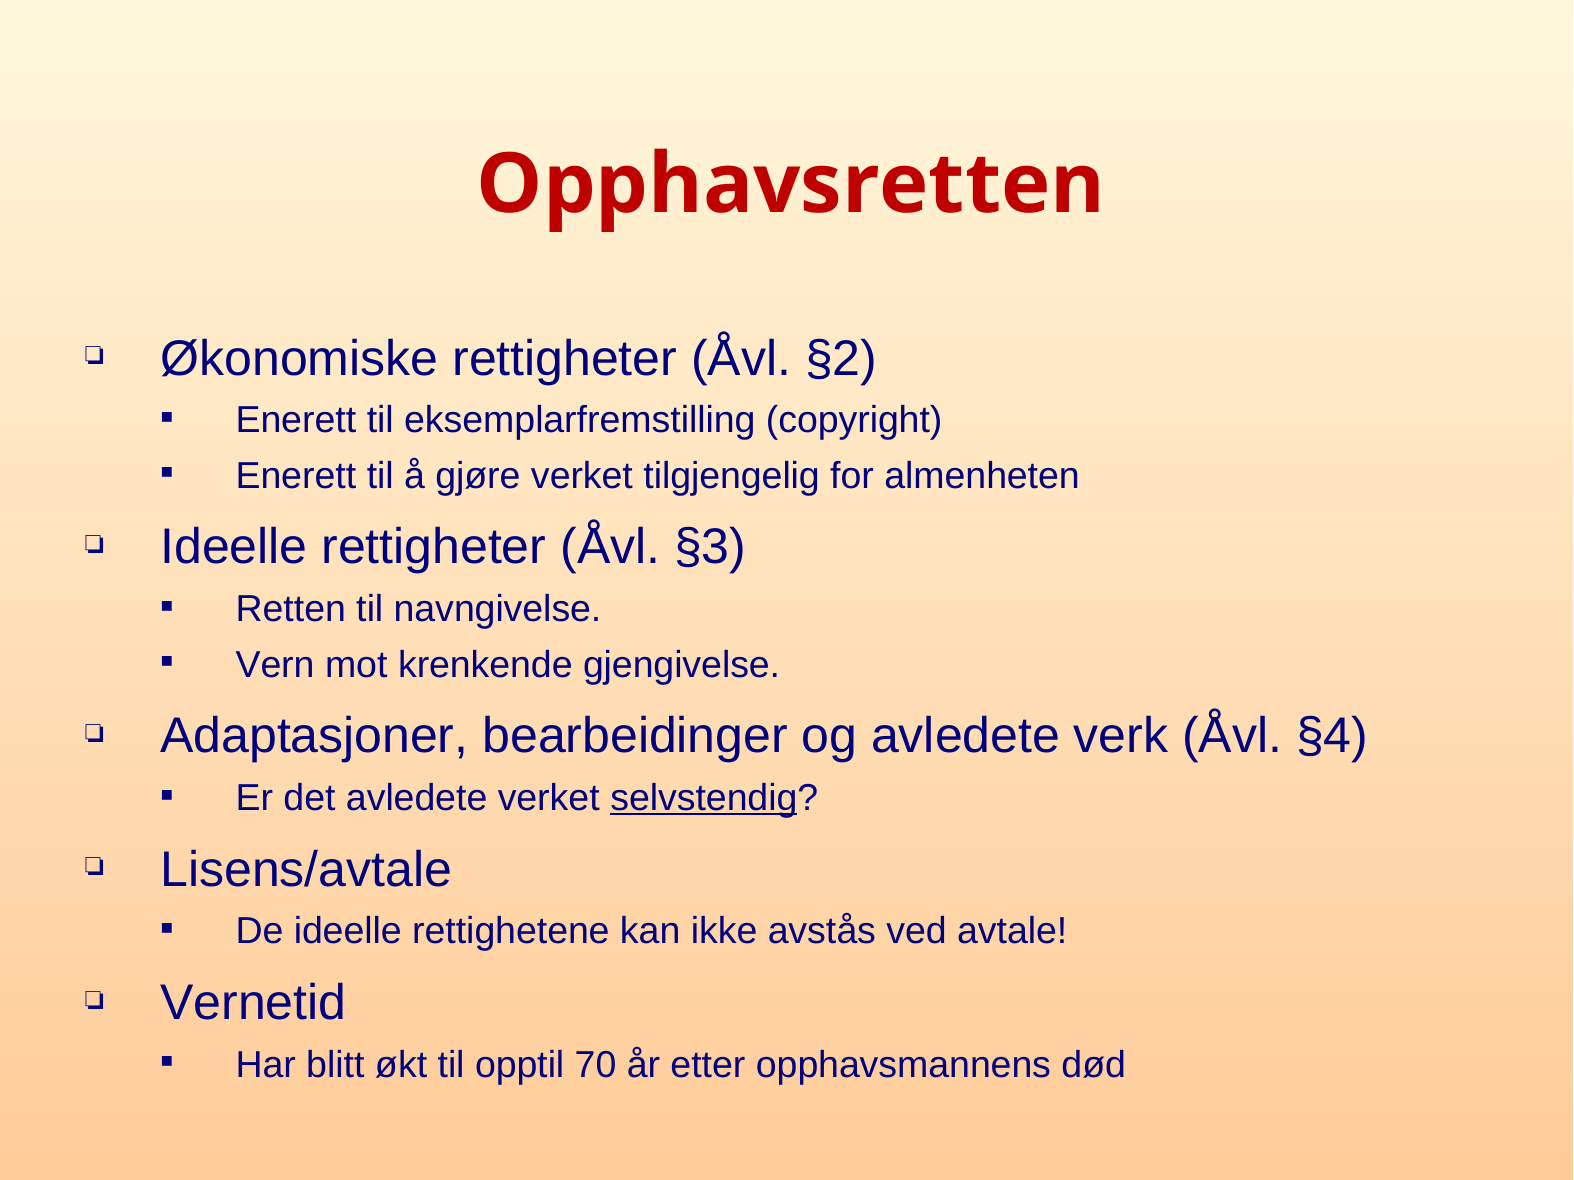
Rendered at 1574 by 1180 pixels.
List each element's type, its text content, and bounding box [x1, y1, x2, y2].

title Opphavsretten [39, 54, 1543, 309]
list Økonomiske rettigheter (Åvl. §2) Enerett til eksemplarfremstilling (copyright) Enerett til å gjøre verket tilgjengelig for almenheten Ideelle rettigheter (Åvl. §3) Retten til navngivelse. Vern mot krenkende gjengivelse. Adaptasjoner, bearbeidinger og avledete verk (Åvl. §4) Er det avledete verket selvstendig? Lisens/avtale De ideelle rettighetene kan ikke avstås ved avtale! Vernetid Har blitt økt til opptil 70 år etter opphavsmannens død [85, 336, 1539, 1180]
